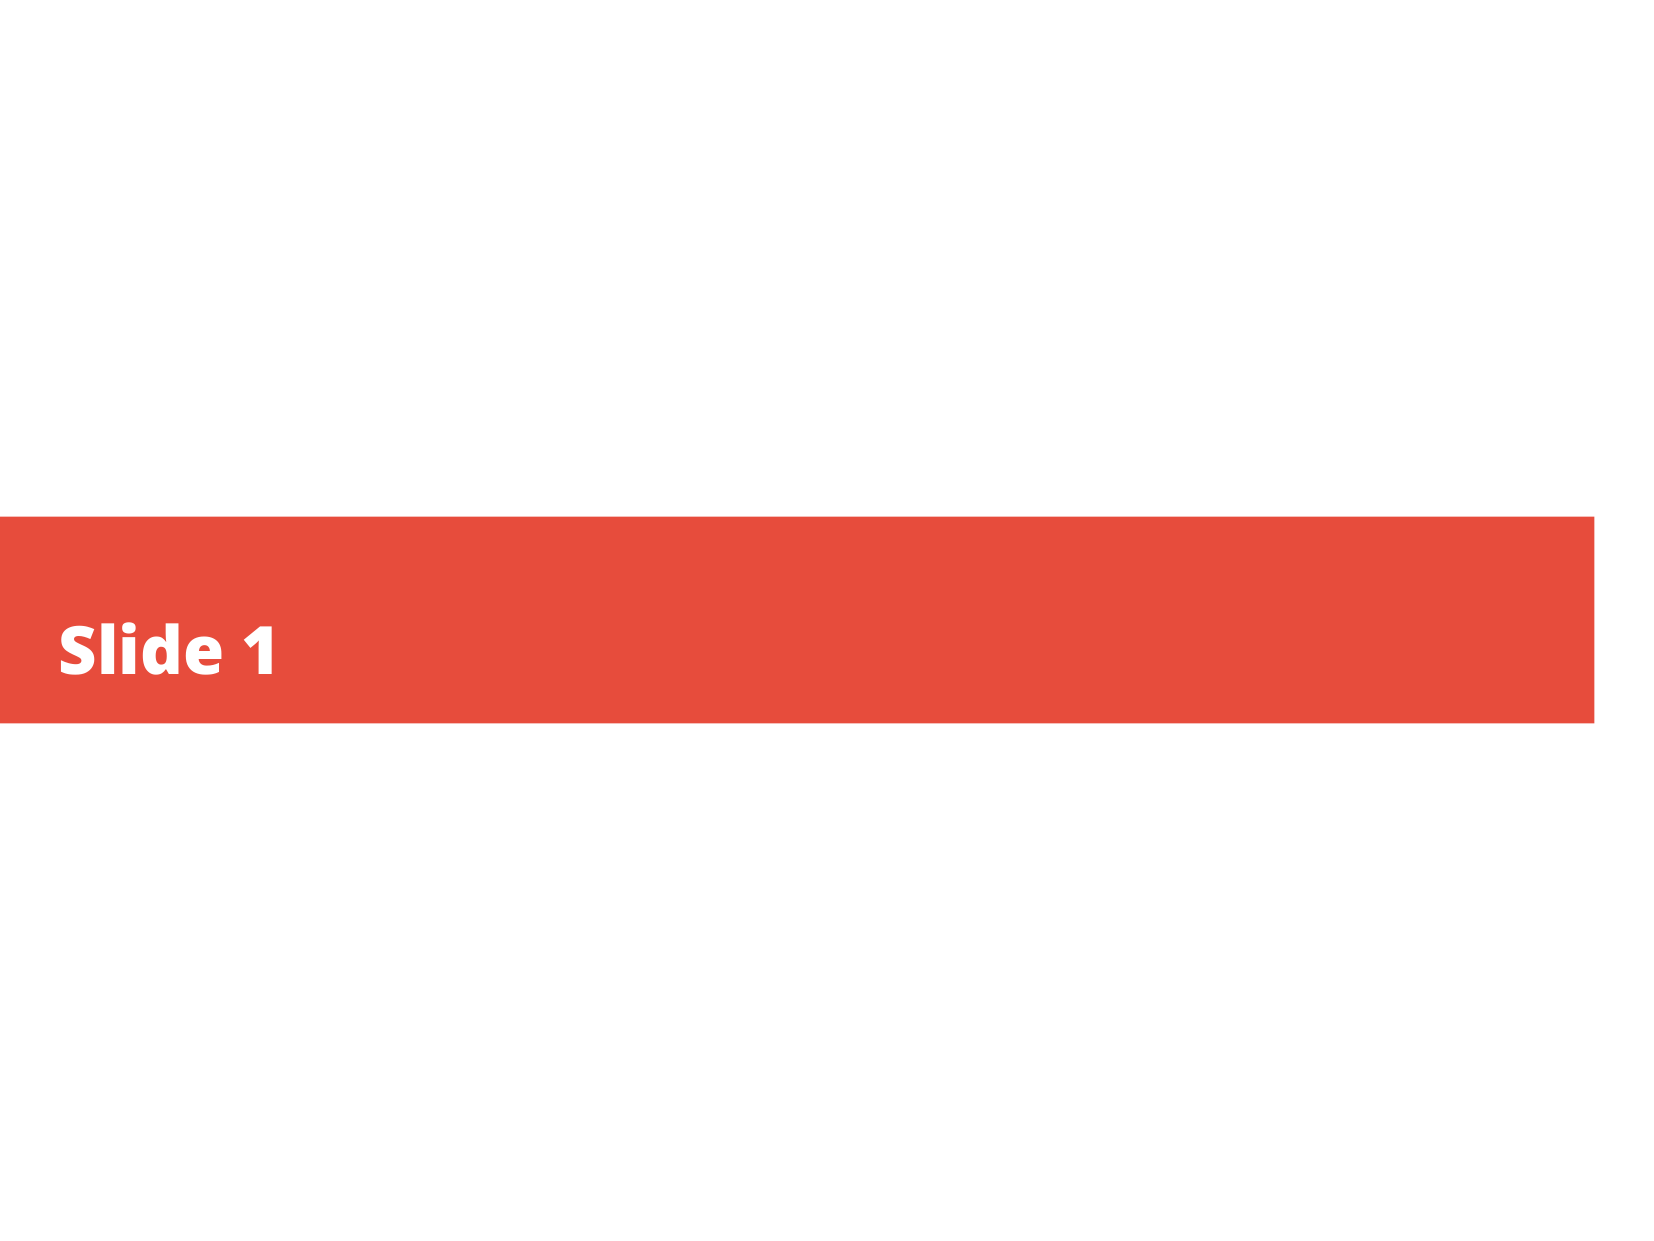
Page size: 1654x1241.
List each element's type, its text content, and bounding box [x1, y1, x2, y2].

title Slide 1 [59, 546, 1595, 694]
